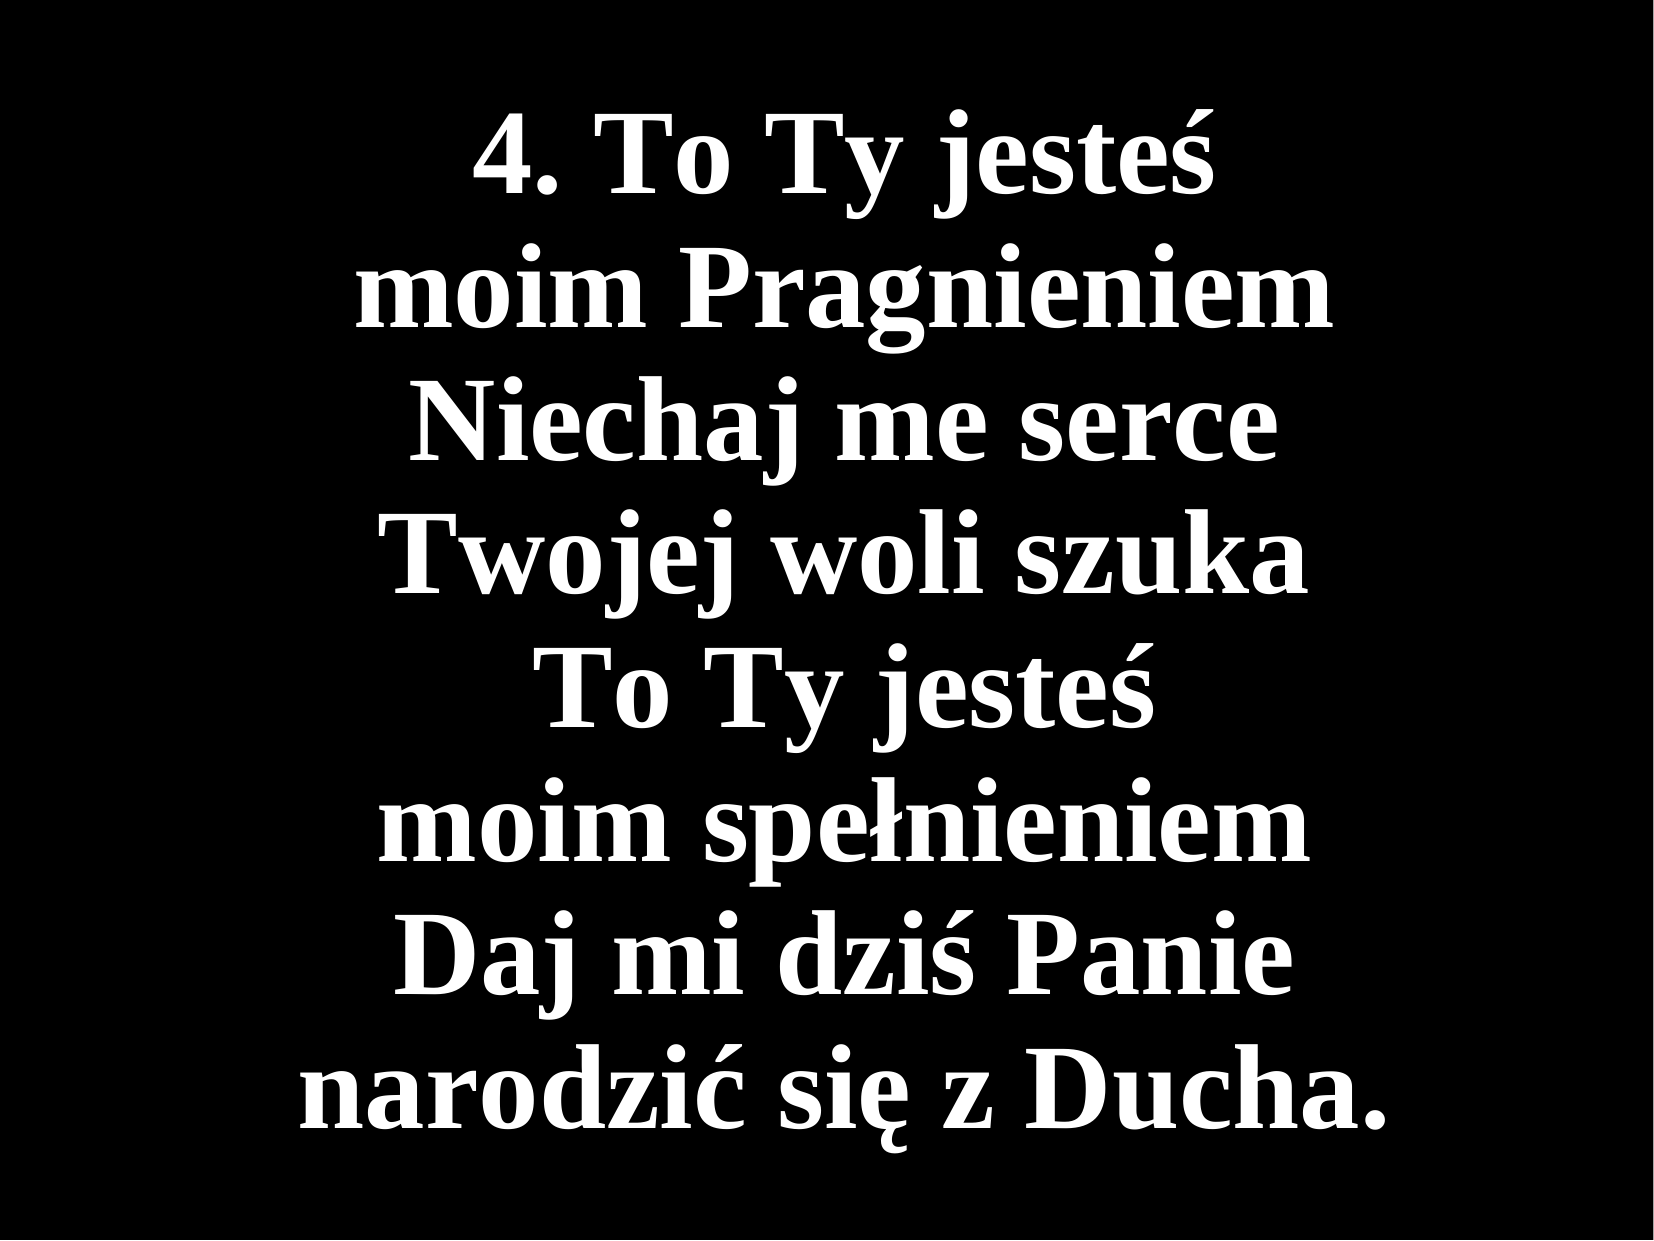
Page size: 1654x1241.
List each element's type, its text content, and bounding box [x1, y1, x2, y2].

subtitle 4. To Ty jesteś moim Pragnieniem Niechaj me serce Twojej woli szuka To Ty jesteś moim spełnieniem Daj mi dziś Panie narodzić się z Ducha. [0, 0, 1654, 1241]
